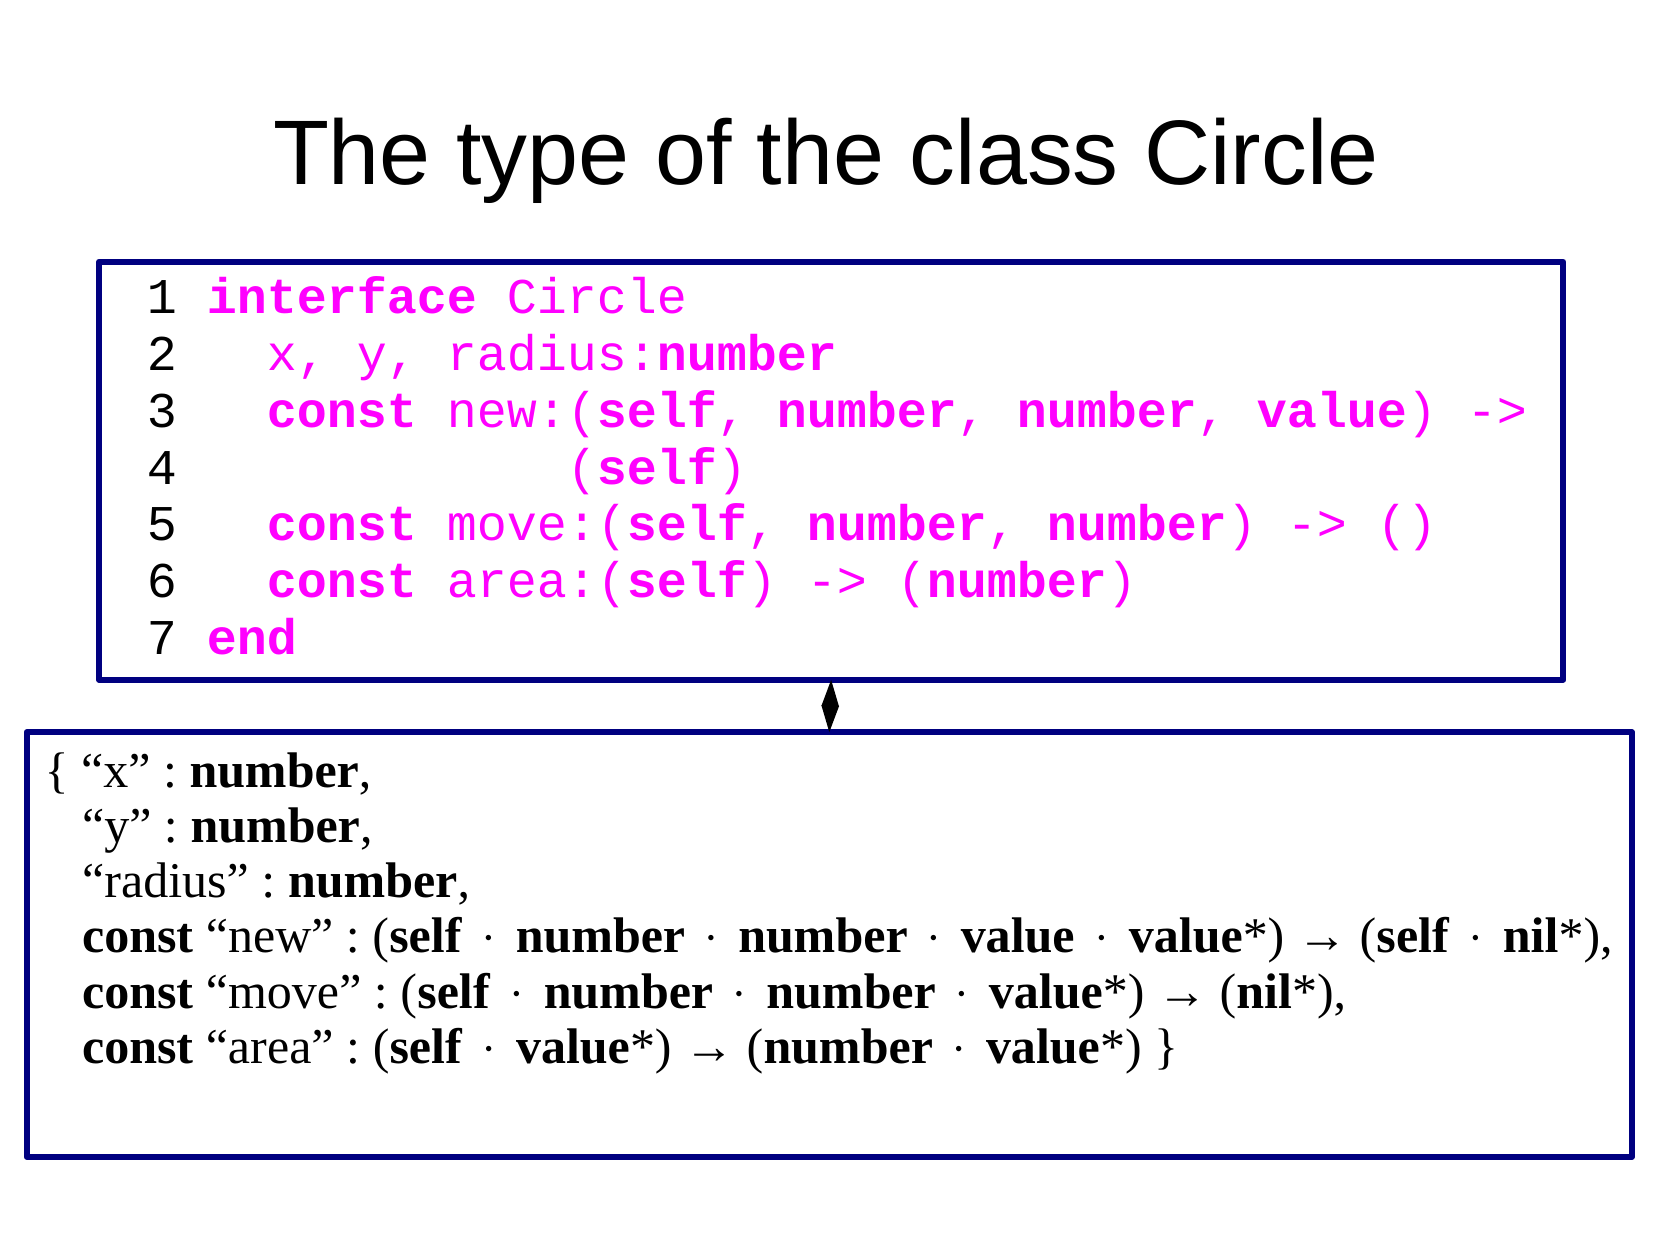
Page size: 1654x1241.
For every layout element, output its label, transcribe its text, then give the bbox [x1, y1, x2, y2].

title The type of the class Circle [82, 49, 1571, 257]
text_box 1 interface Circle 2 x, y, radius:number 3 const new:(self, number, number, value) -> 4 (self) 5 const move:(self, number, number) -> () 6 const area:(self) -> (number) 7 end [99, 261, 1564, 636]
text_box { “x” : number, “y” : number, “radius” : number, const “new” : (self × number × number × value × value*) → (self × nil*), const “move” : (self × number × number × value*) → (nil*), const “area” : (self × value*) → (number × value*) } [26, 732, 1632, 1157]
